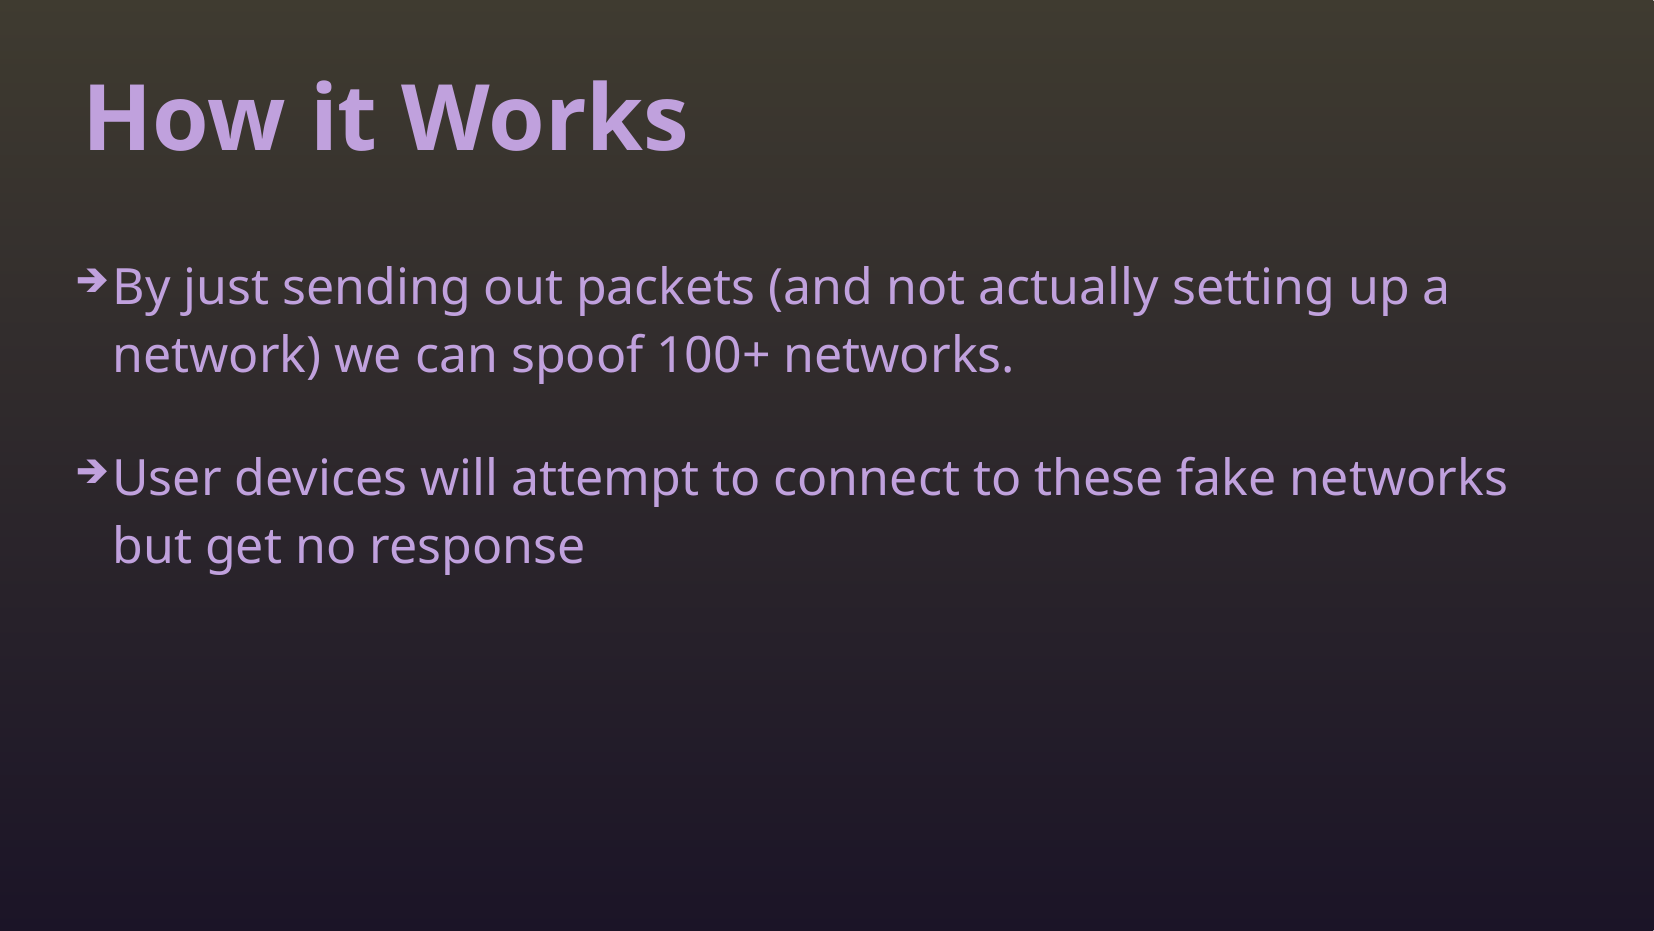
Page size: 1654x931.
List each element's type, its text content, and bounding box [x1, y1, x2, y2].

title How it Works [82, 37, 1571, 193]
subtitle By just sending out packets (and not actually setting up a network) we can spoof 100+ networks. User devices will attempt to connect to these fake networks but get no response [75, 250, 1526, 791]
